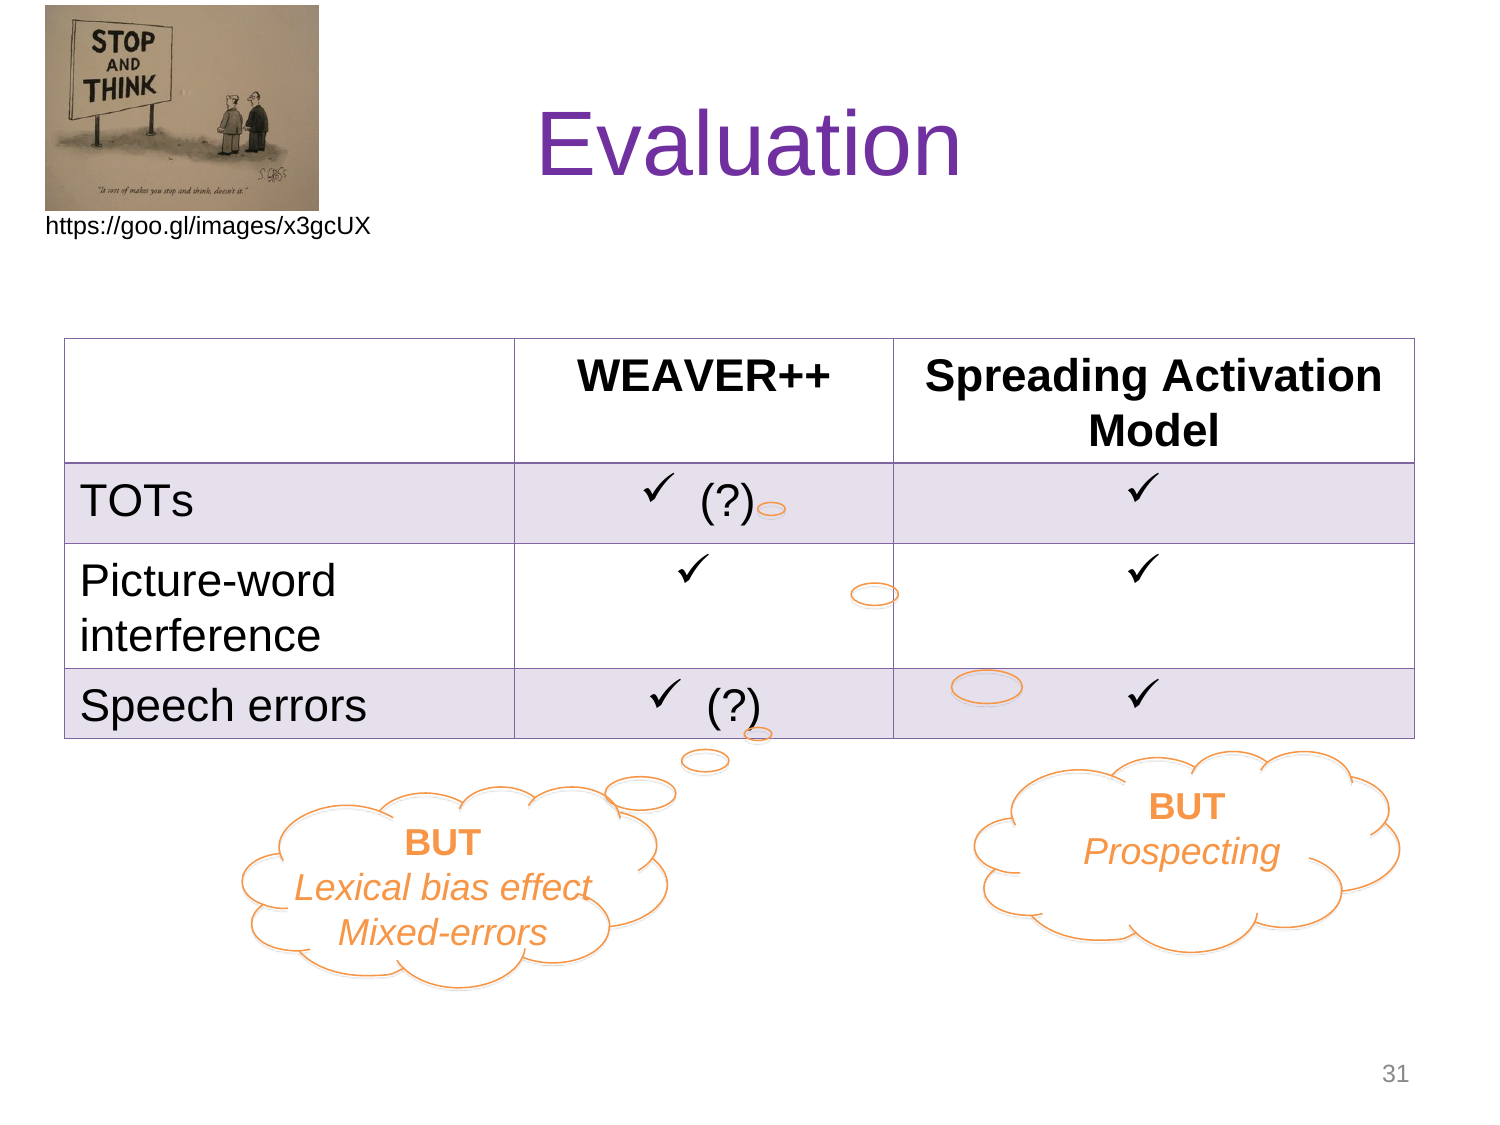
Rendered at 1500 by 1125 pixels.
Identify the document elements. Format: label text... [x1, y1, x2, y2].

text_box https://goo.gl/images/x3gcUX [30, 201, 398, 247]
table_cell TOTs [65, 464, 514, 543]
table_cell (?) [515, 669, 893, 738]
table_header WEAVER++ [515, 339, 893, 462]
title Evaluation [319, 45, 1426, 233]
table_cell (?) [515, 464, 893, 543]
table_cell (?) [747, 733, 768, 738]
table_header [65, 339, 514, 462]
table_cell [894, 544, 1414, 668]
table_cell [894, 464, 1414, 543]
table_cell [515, 544, 893, 668]
table_cell [953, 675, 1020, 702]
picture [45, 5, 319, 201]
table_cell Picture-word interference [65, 544, 514, 668]
text_box <number> [1074, 1042, 1426, 1103]
table_cell [853, 588, 893, 604]
table_header Spreading Activation Model [894, 339, 1414, 462]
text_box BUT Lexical bias effect Mixed-errors [265, 810, 621, 962]
table_cell [894, 669, 1414, 738]
text_box BUT Prospecting [1009, 774, 1365, 881]
table_cell Speech errors [65, 669, 514, 738]
